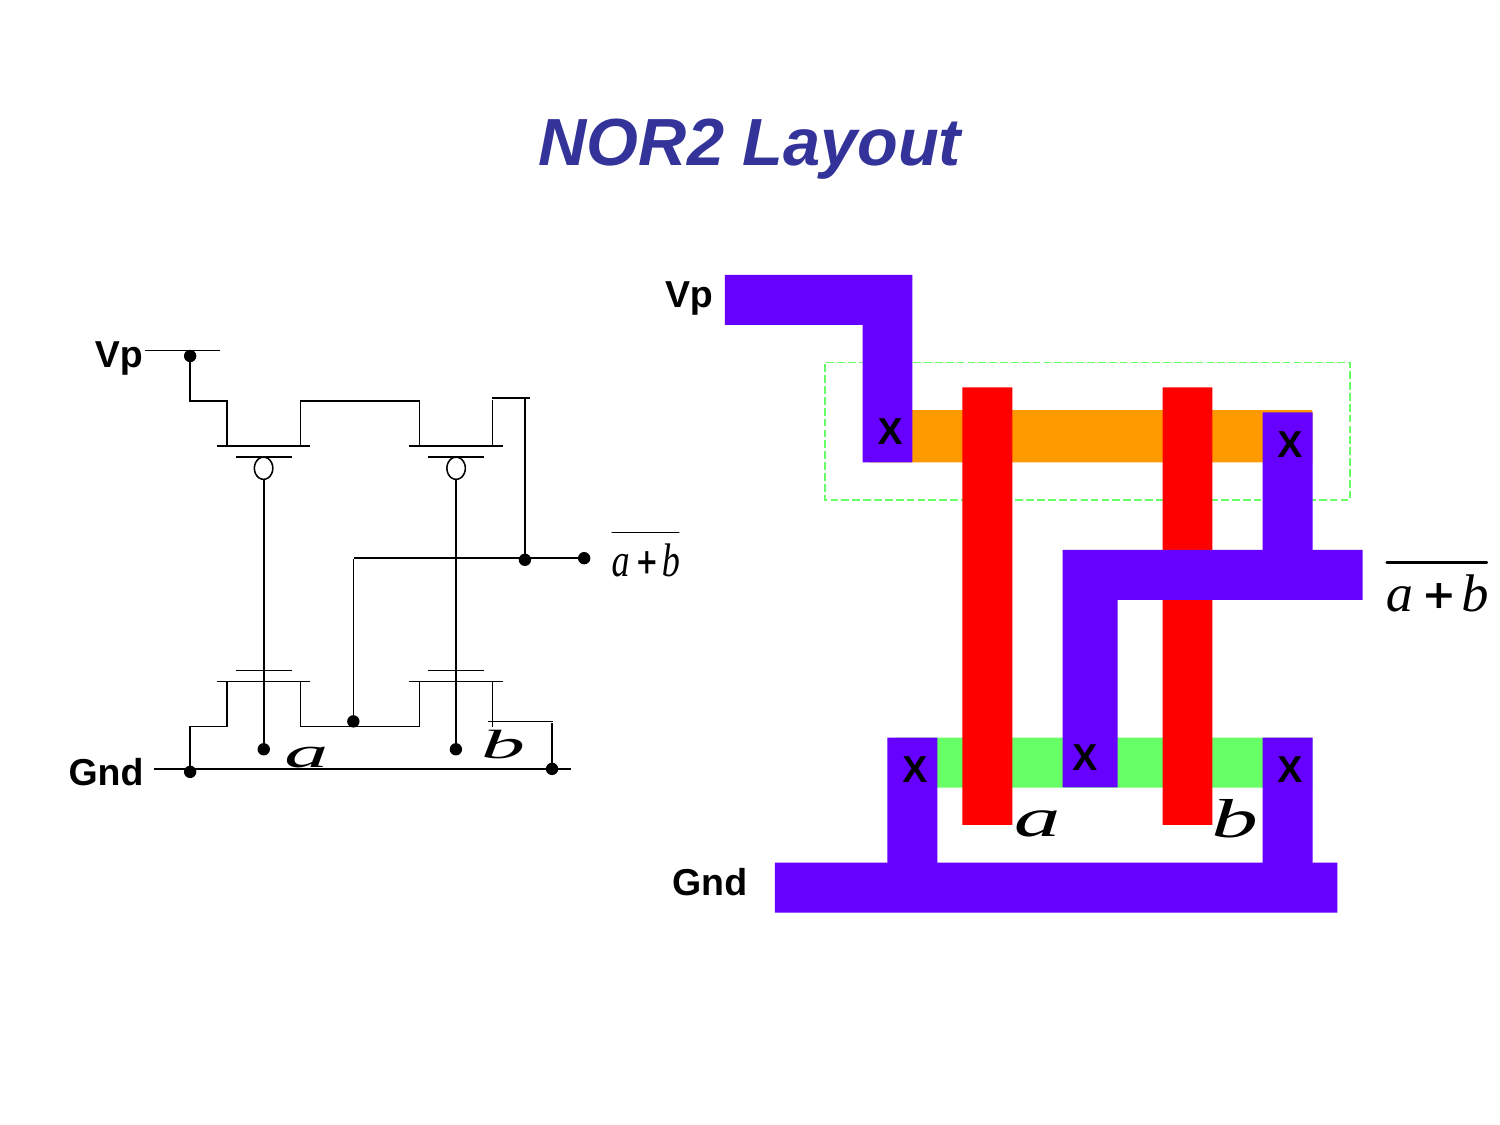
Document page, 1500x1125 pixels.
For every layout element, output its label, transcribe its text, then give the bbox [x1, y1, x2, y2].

text_box Gnd [657, 849, 763, 911]
title NOR2 Layout [75, 45, 1426, 233]
text_box [724, 274, 913, 399]
text_box Vp [650, 262, 728, 323]
text_box Vp [80, 322, 158, 383]
chart [1377, 549, 1500, 625]
text_box X [887, 737, 943, 798]
text_box X [1262, 412, 1318, 473]
chart [271, 738, 345, 779]
text_box X [862, 399, 918, 461]
chart [470, 721, 544, 769]
chart [1200, 787, 1262, 852]
text_box [862, 387, 1363, 825]
chart [999, 800, 1078, 851]
text_box X [1057, 724, 1113, 786]
text_box Gnd [53, 739, 159, 801]
text_box [774, 798, 1338, 913]
text_box X [1262, 737, 1318, 798]
chart [606, 521, 688, 589]
